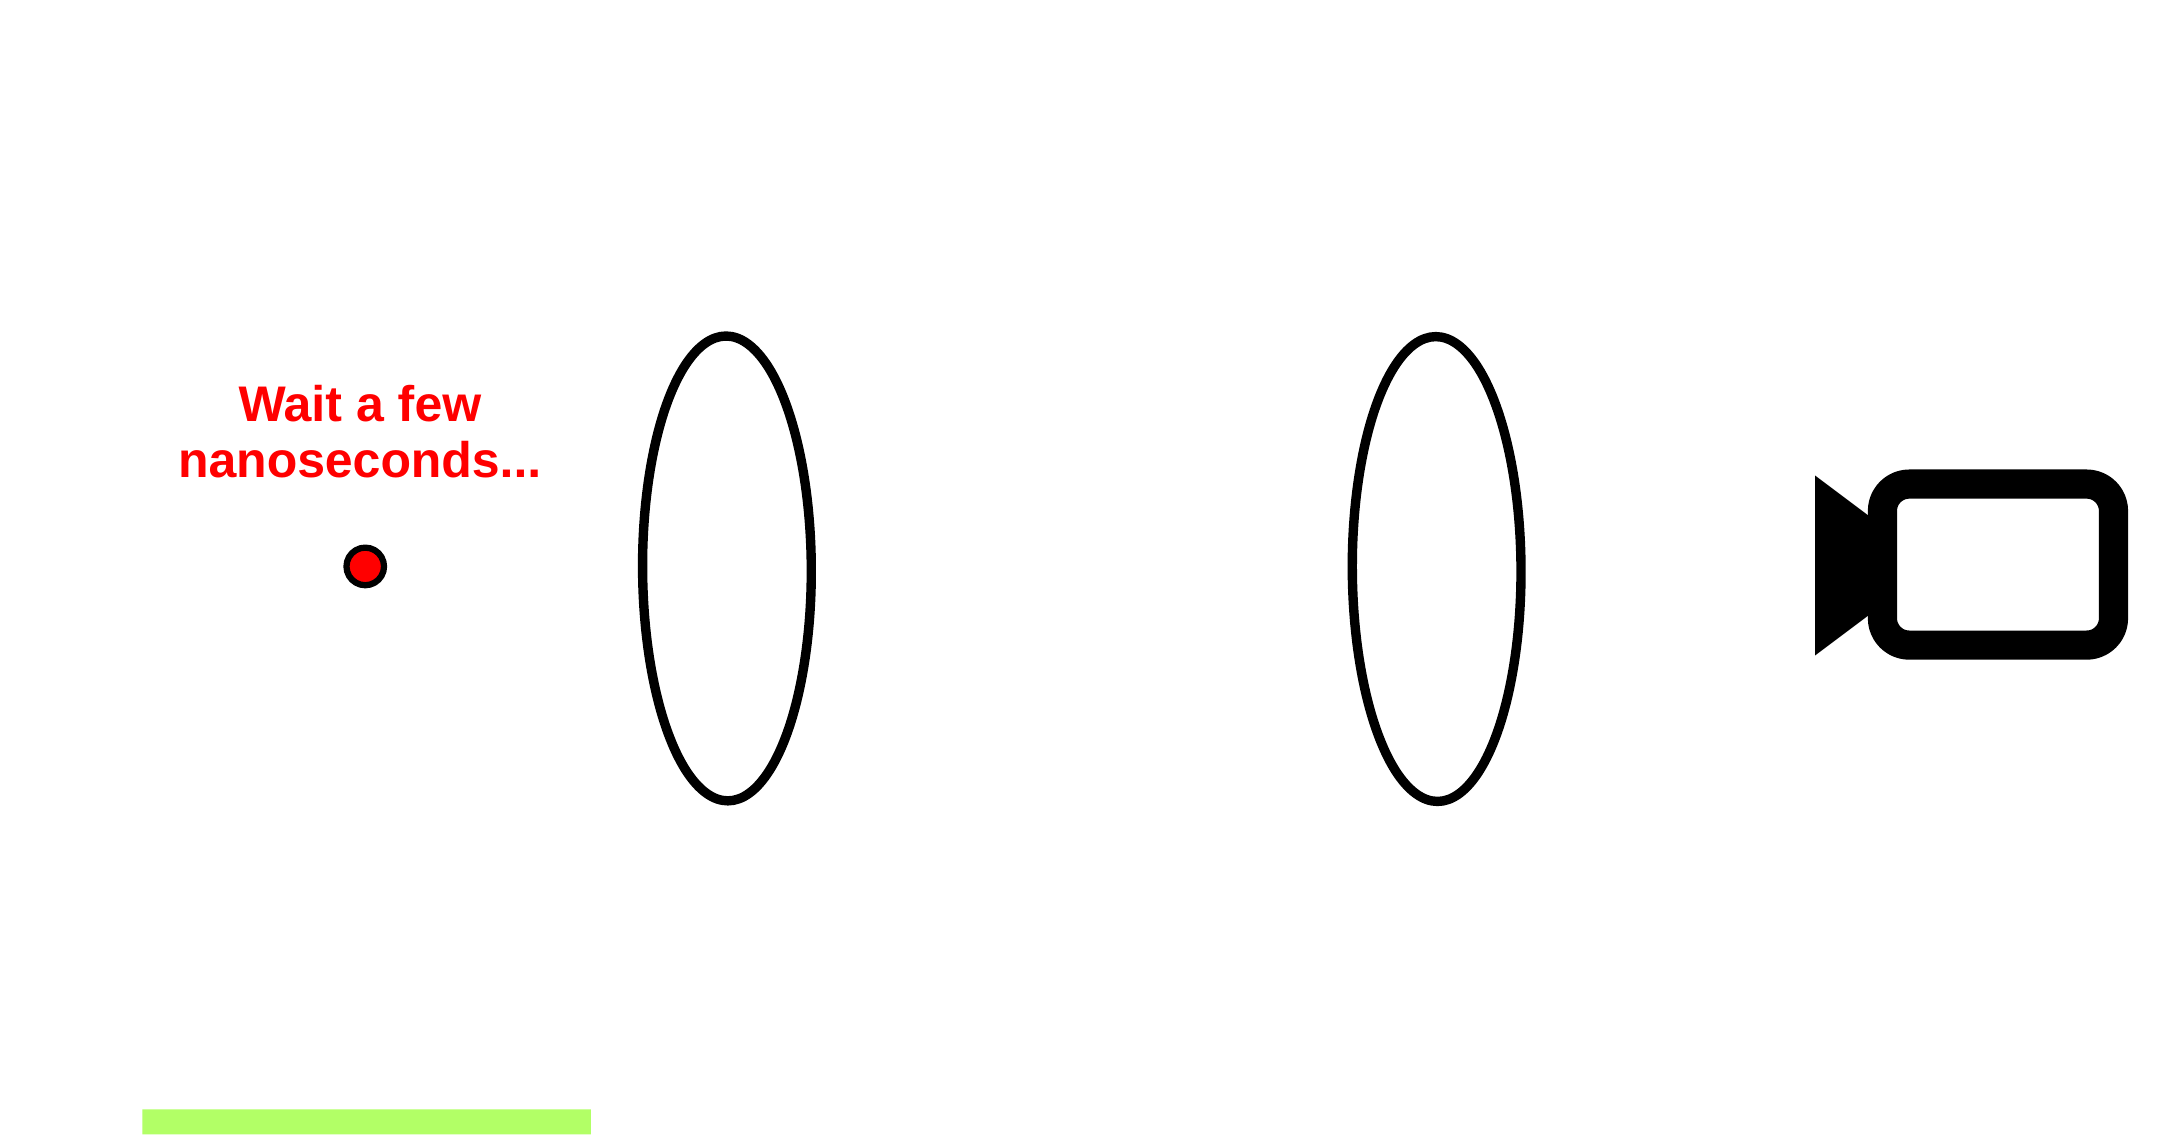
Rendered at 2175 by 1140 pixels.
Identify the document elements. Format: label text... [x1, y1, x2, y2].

text_box [1882, 484, 2114, 646]
text_box [346, 547, 385, 586]
text_box [1352, 336, 1522, 802]
text_box [642, 336, 812, 801]
text_box [1815, 475, 1876, 656]
text_box Wait a few nanoseconds... [150, 368, 571, 496]
